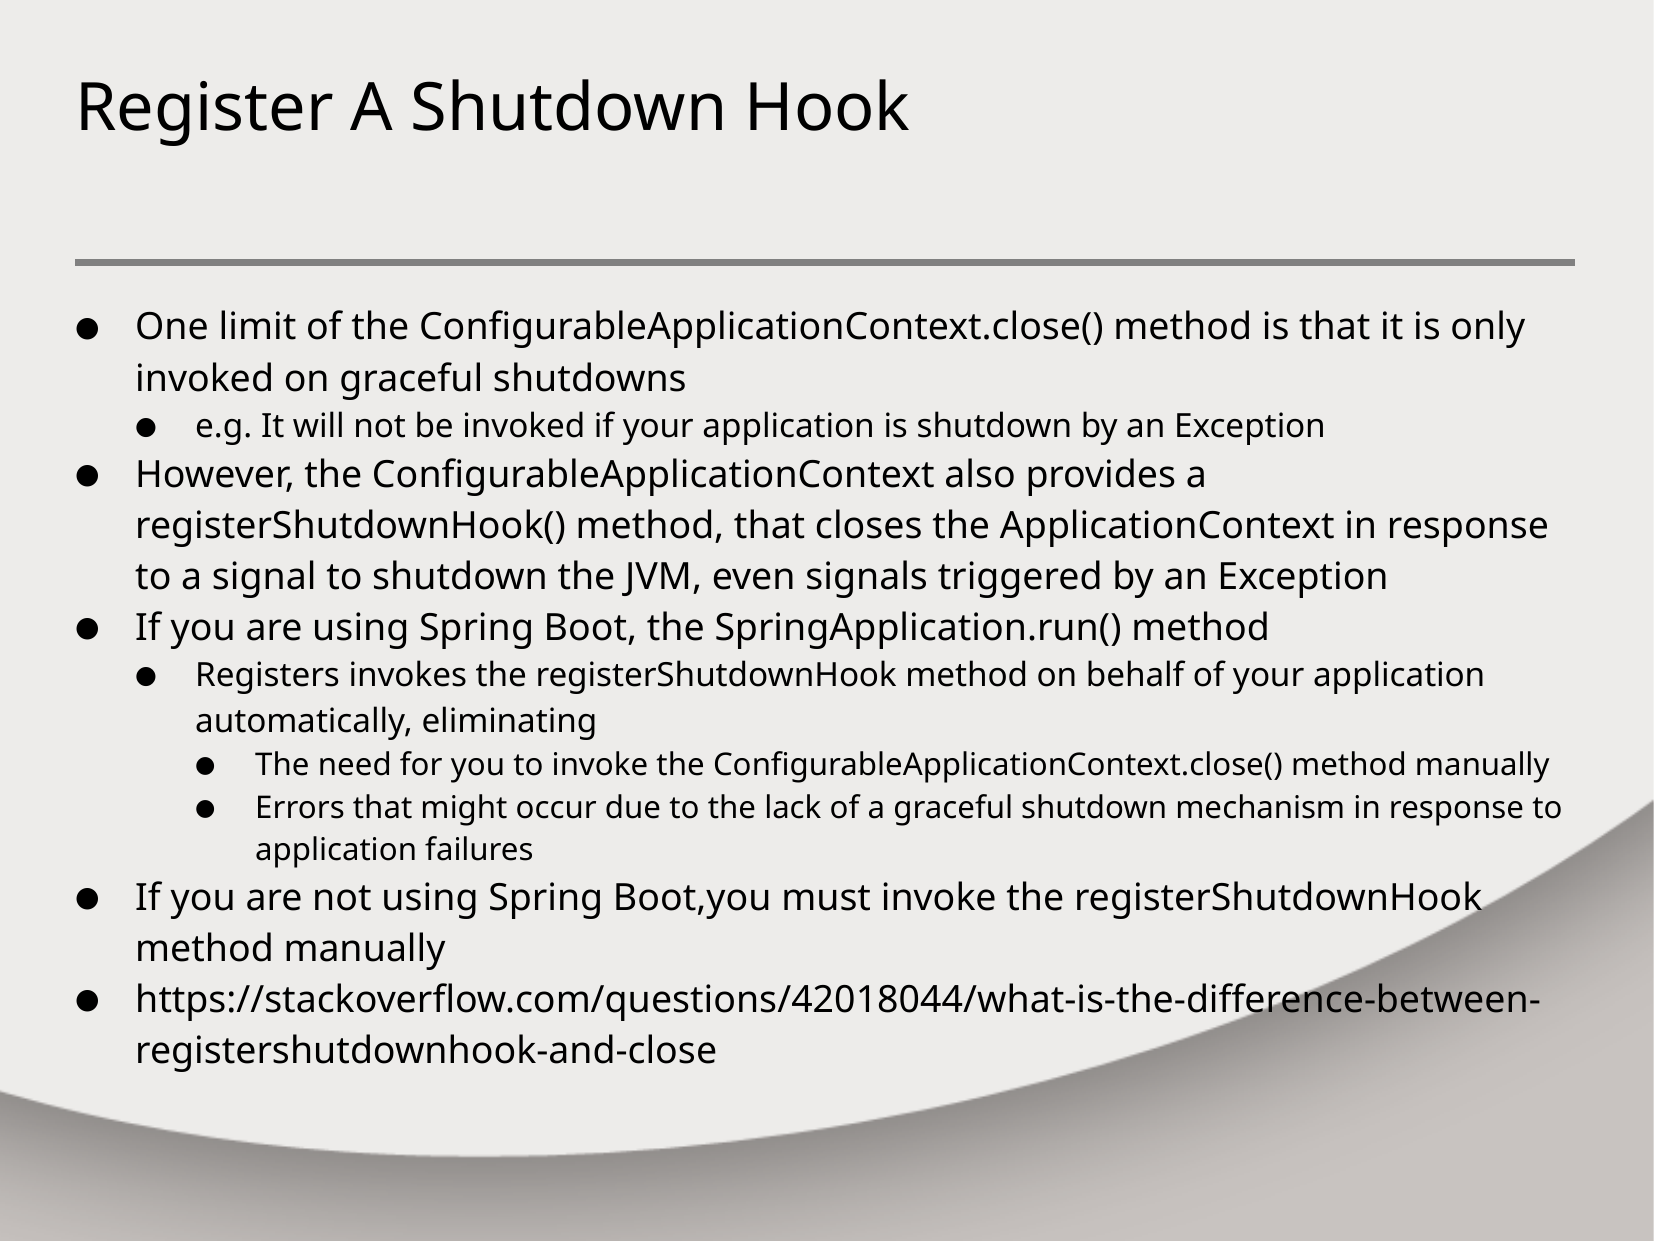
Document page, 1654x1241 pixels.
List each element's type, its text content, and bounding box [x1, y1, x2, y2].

title Register A Shutdown Hook [75, 75, 1576, 226]
picture [0, 0, 1654, 1241]
list One limit of the ConfigurableApplicationContext.close() method is that it is only invoked on graceful shutdowns e.g. It will not be invoked if your application is shutdown by an Exception However, the ConfigurableApplicationContext also provides a registerShutdownHook() method, that closes the ApplicationContext in response to a signal to shutdown the JVM, even signals triggered by an Exception If you are using Spring Boot, the SpringApplication.run() method Registers invokes the registerShutdownHook method on behalf of your application automatically, eliminating The need for you to invoke the ConfigurableApplicationContext.close() method manually Errors that might occur due to the lack of a graceful shutdown mechanism in response to application failures If you are not using Spring Boot,you must invoke the registerShutdownHook method manually https://stackoverflow.com/questions/42018044/what-is-the-difference-between-registershutdownhook-and-close [75, 300, 1576, 1163]
